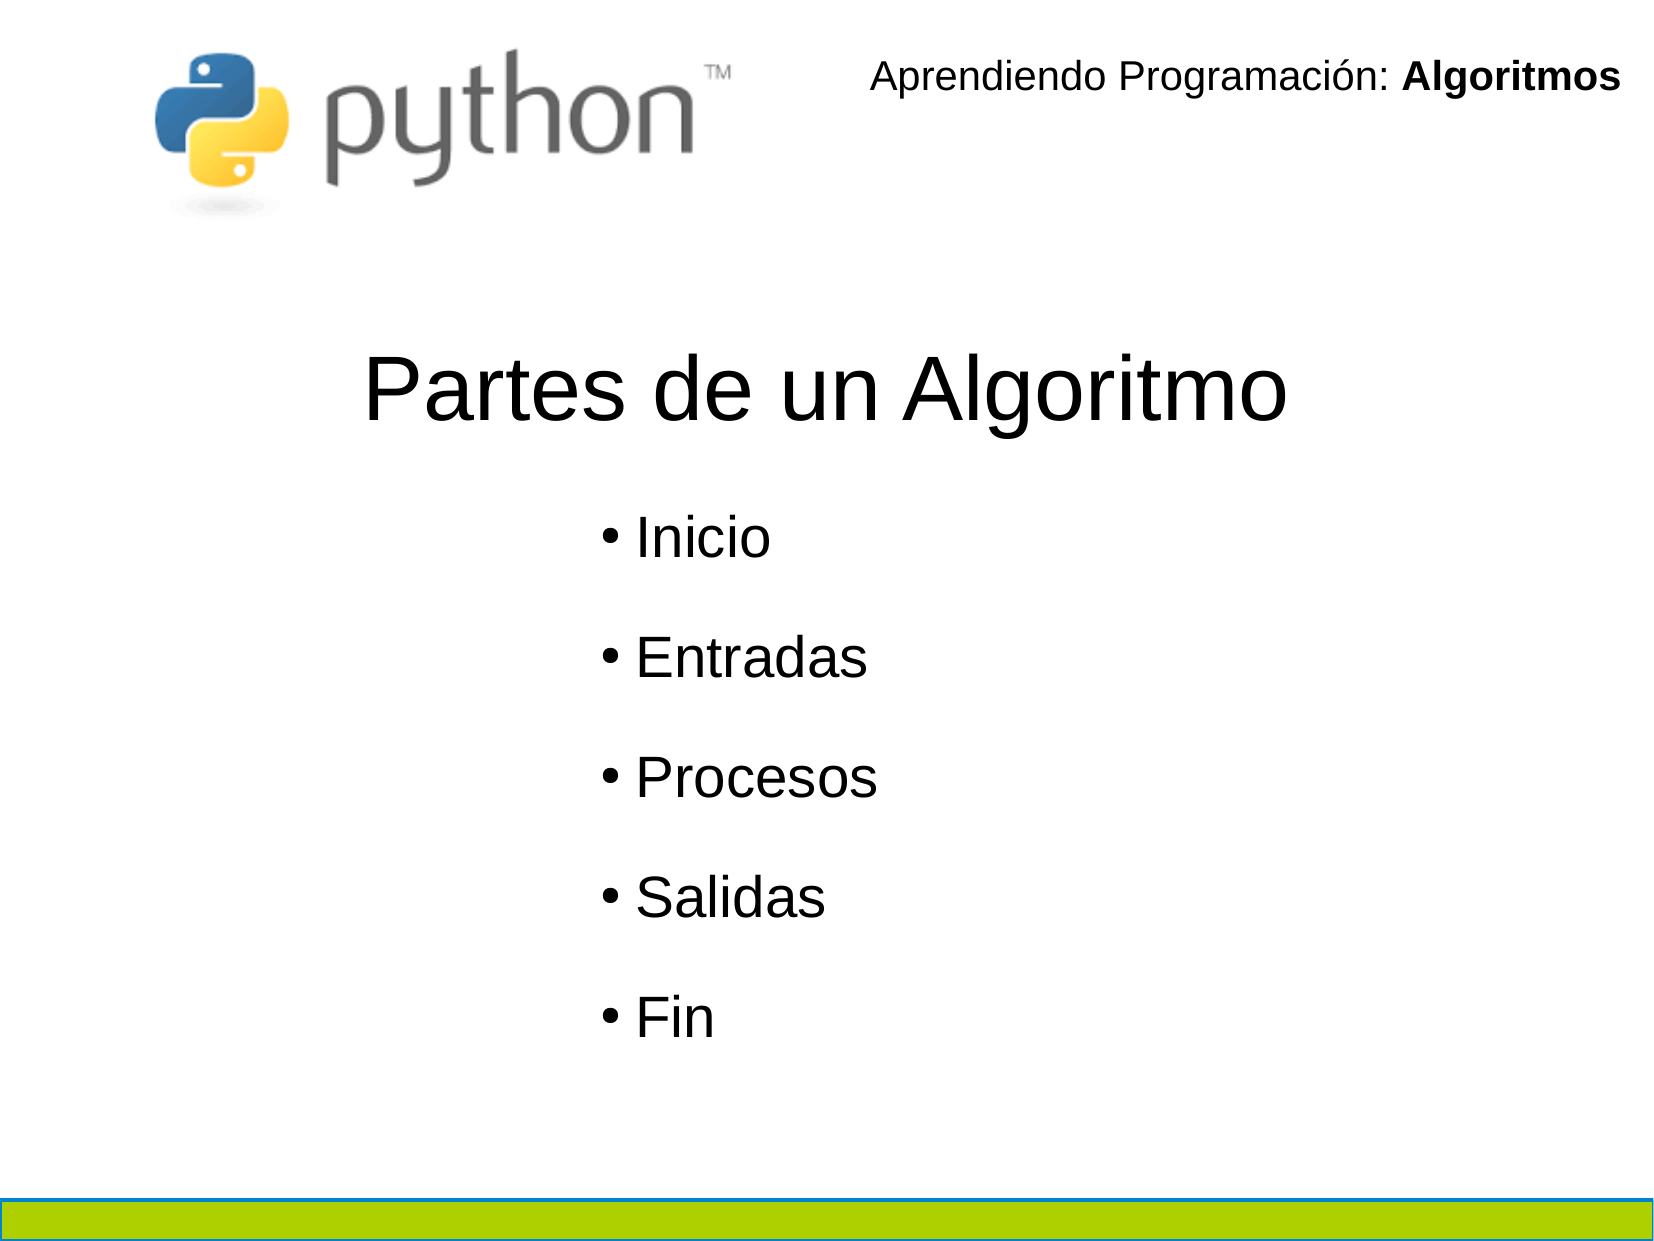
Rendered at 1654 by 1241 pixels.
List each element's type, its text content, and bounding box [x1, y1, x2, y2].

text_box Aprendiendo Programación: Algoritmos [855, 45, 1651, 121]
title Partes de un Algoritmo [82, 285, 1571, 493]
title Inicio [600, 492, 991, 583]
title Fin [600, 972, 991, 1063]
title Procesos [600, 732, 991, 823]
title Entradas [600, 612, 991, 703]
title Salidas [600, 852, 991, 943]
picture [60, 14, 787, 259]
text_box [0, 1200, 1654, 1241]
